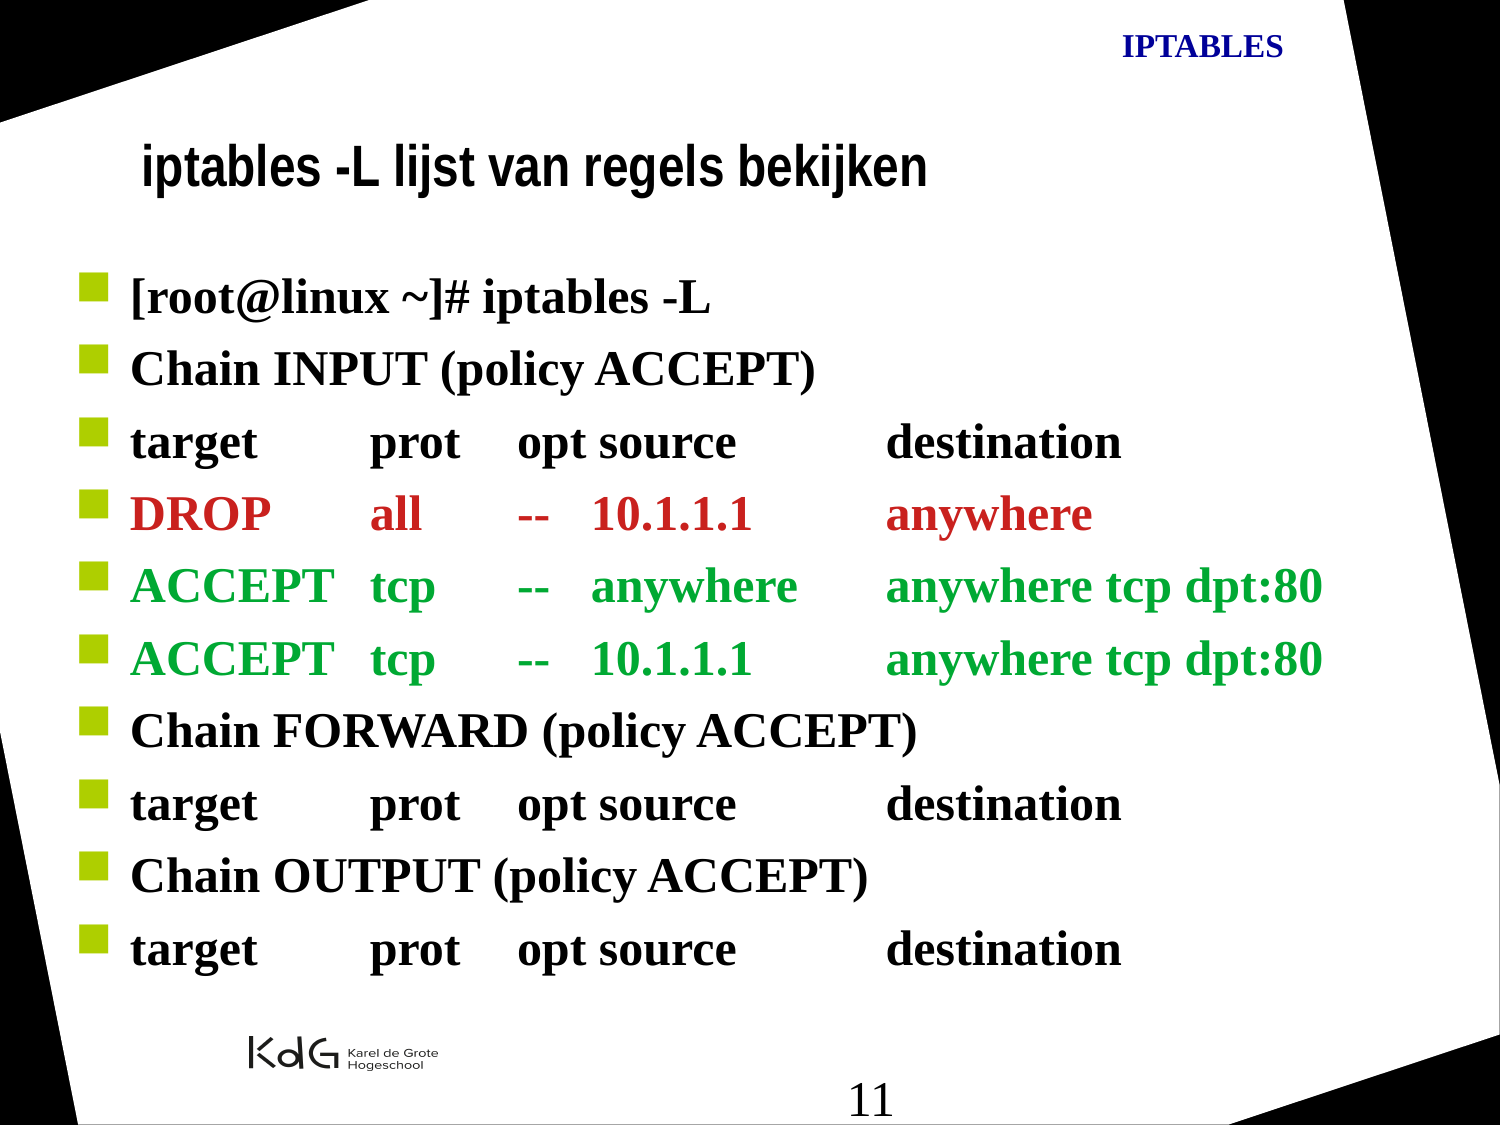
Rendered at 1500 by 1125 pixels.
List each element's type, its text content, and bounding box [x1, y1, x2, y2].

text_box iptables -L lijst van regels bekijken [141, 72, 1447, 253]
picture [249, 1036, 438, 1071]
text_box [root@linux ~]# iptables -L Chain INPUT (policy ACCEPT) target prot opt source destination DROP all -- 10.1.1.1 anywhere ACCEPT tcp -- anywhere anywhere tcp dpt:80 ACCEPT tcp -- 10.1.1.1 anywhere tcp dpt:80 Chain FORWARD (policy ACCEPT) target prot opt source destination Chain OUTPUT (policy ACCEPT) target prot opt source destination [75, 263, 1425, 1006]
